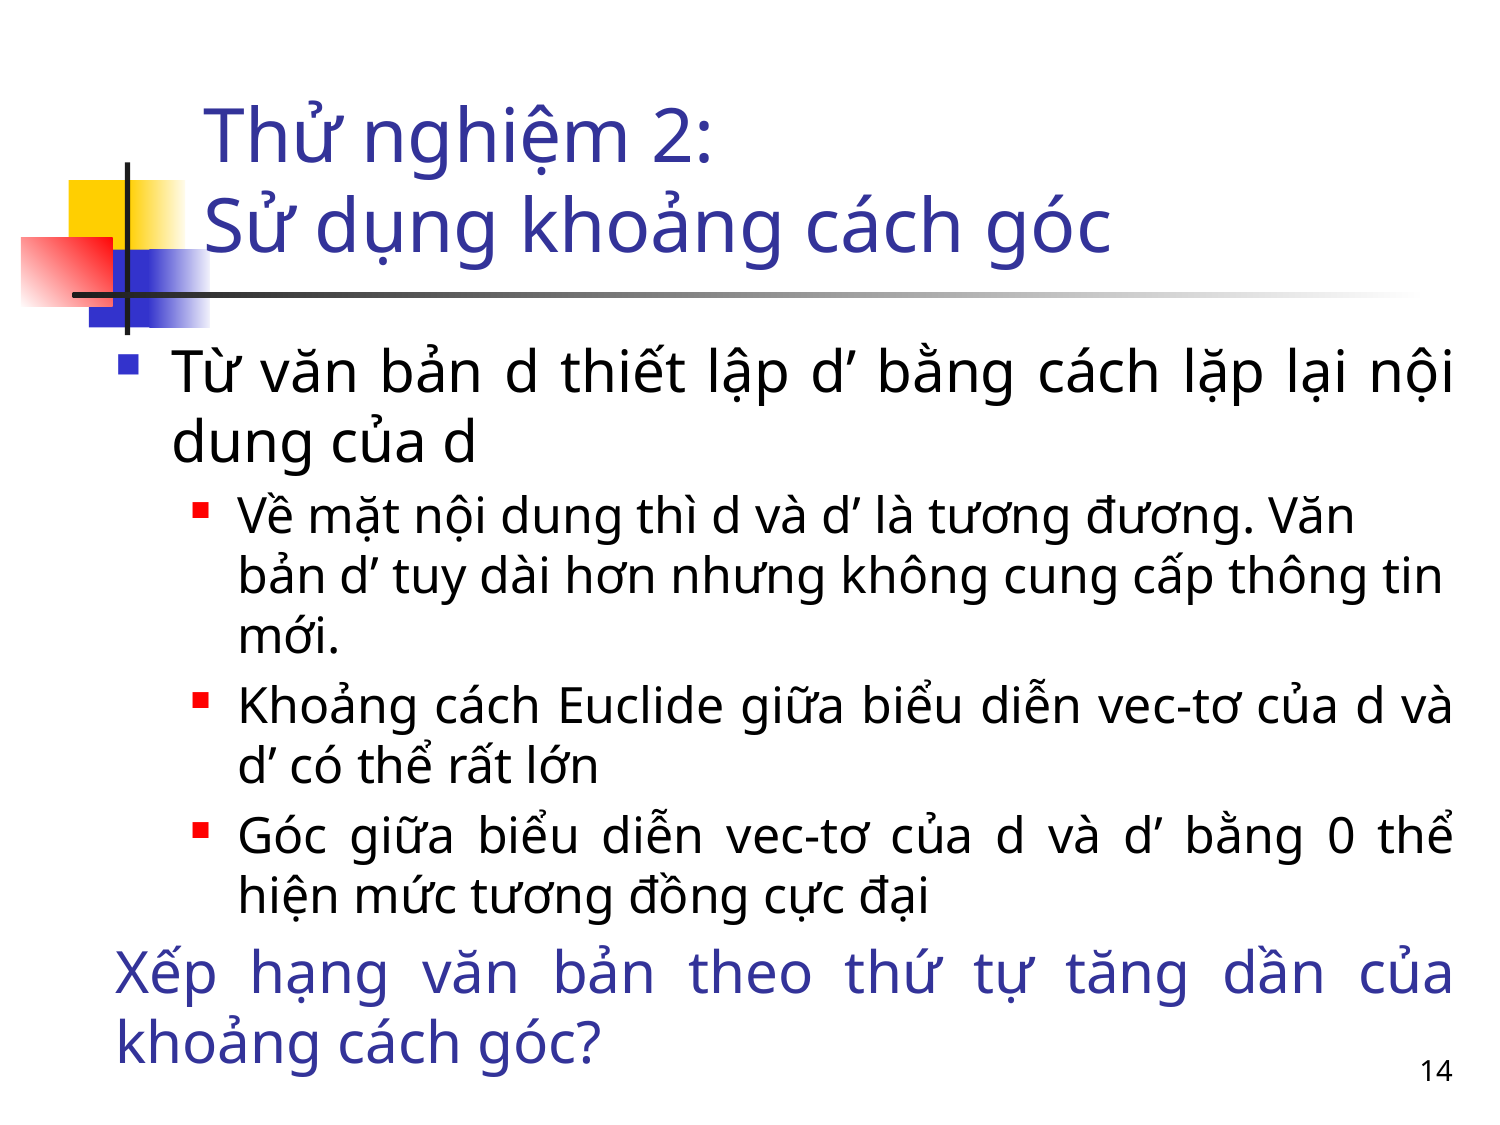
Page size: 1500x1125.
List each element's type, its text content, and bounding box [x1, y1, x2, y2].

slide_number <number> [1155, 1024, 1468, 1100]
title Thử nghiệm 2: Sử dụng khoảng cách góc [188, 35, 1468, 275]
list Từ văn bản d thiết lập d’ bằng cách lặp lại nội dung của d Về mặt nội dung thì d và d’ là tương đương. Văn bản d’ tuy dài hơn nhưng không cung cấp thông tin mới. Khoảng cách Euclide giữa biểu diễn vec-tơ của d và d’ có thể rất lớn Góc giữa biểu diễn vec-tơ của d và d’ bằng 0 thể hiện mức tương đồng cực đại Xếp hạng văn bản theo thứ tự tăng dần của khoảng cách góc? [100, 326, 1471, 1094]
